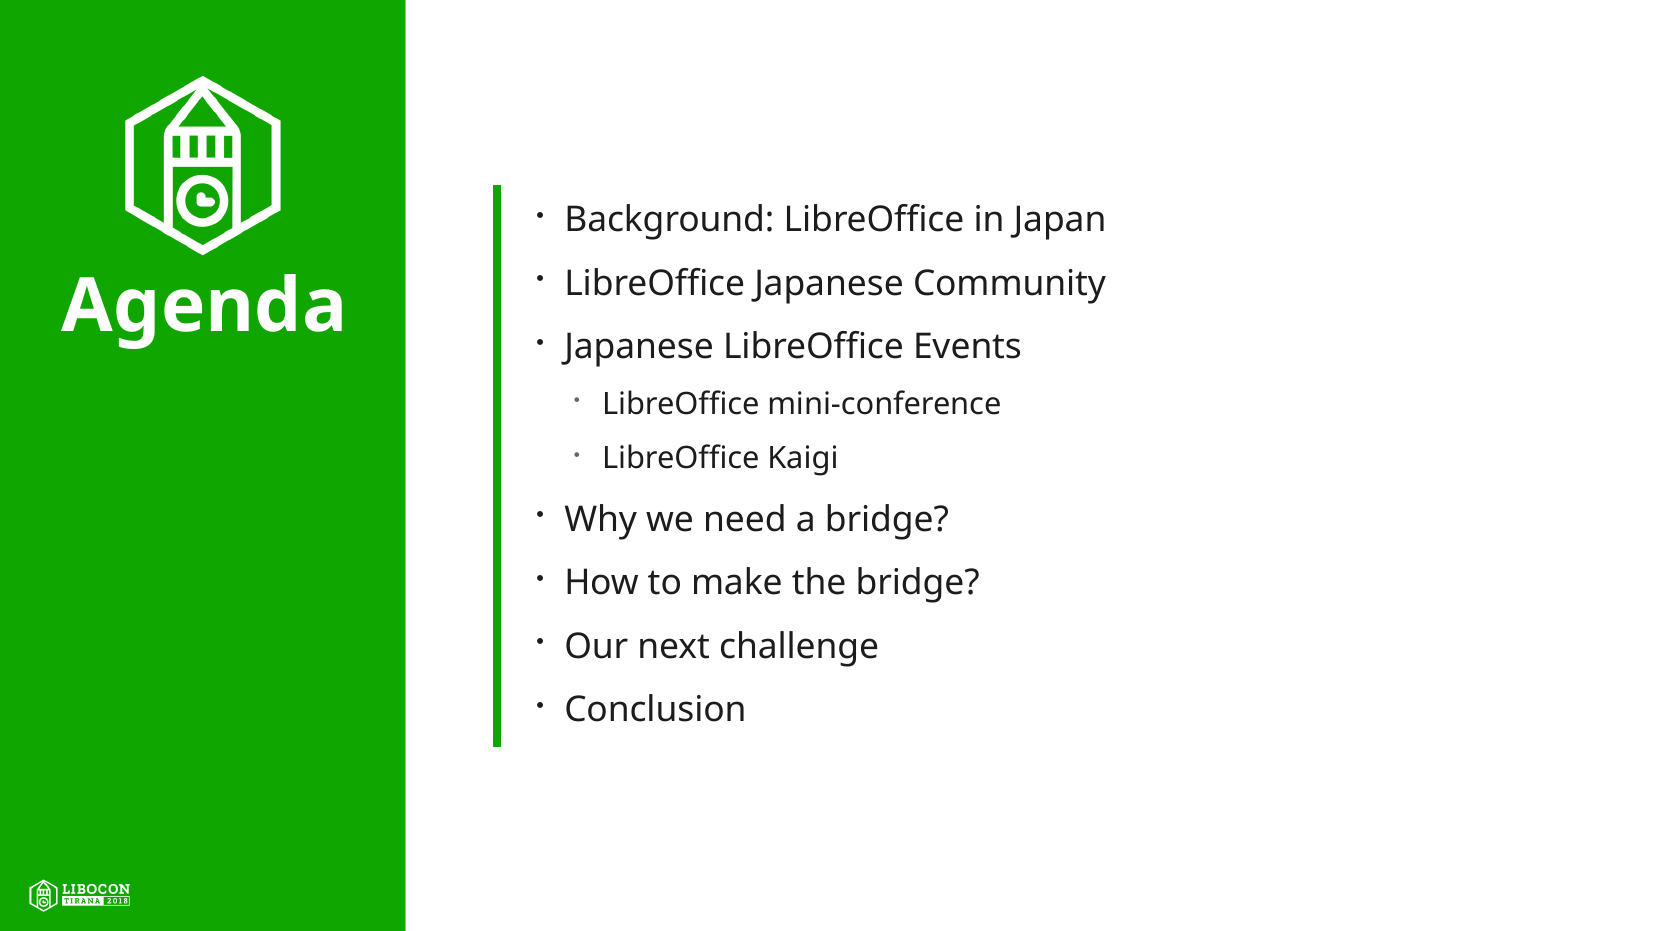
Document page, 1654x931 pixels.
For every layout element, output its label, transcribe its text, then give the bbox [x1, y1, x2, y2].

picture [0, 0, 1654, 931]
title Agenda [51, 257, 358, 348]
list Background: LibreOffice in Japan LibreOffice Japanese Community Japanese LibreOffice Events LibreOffice mini-conference LibreOffice Kaigi Why we need a bridge? How to make the bridge? Our next challenge Conclusion [526, 193, 1531, 734]
